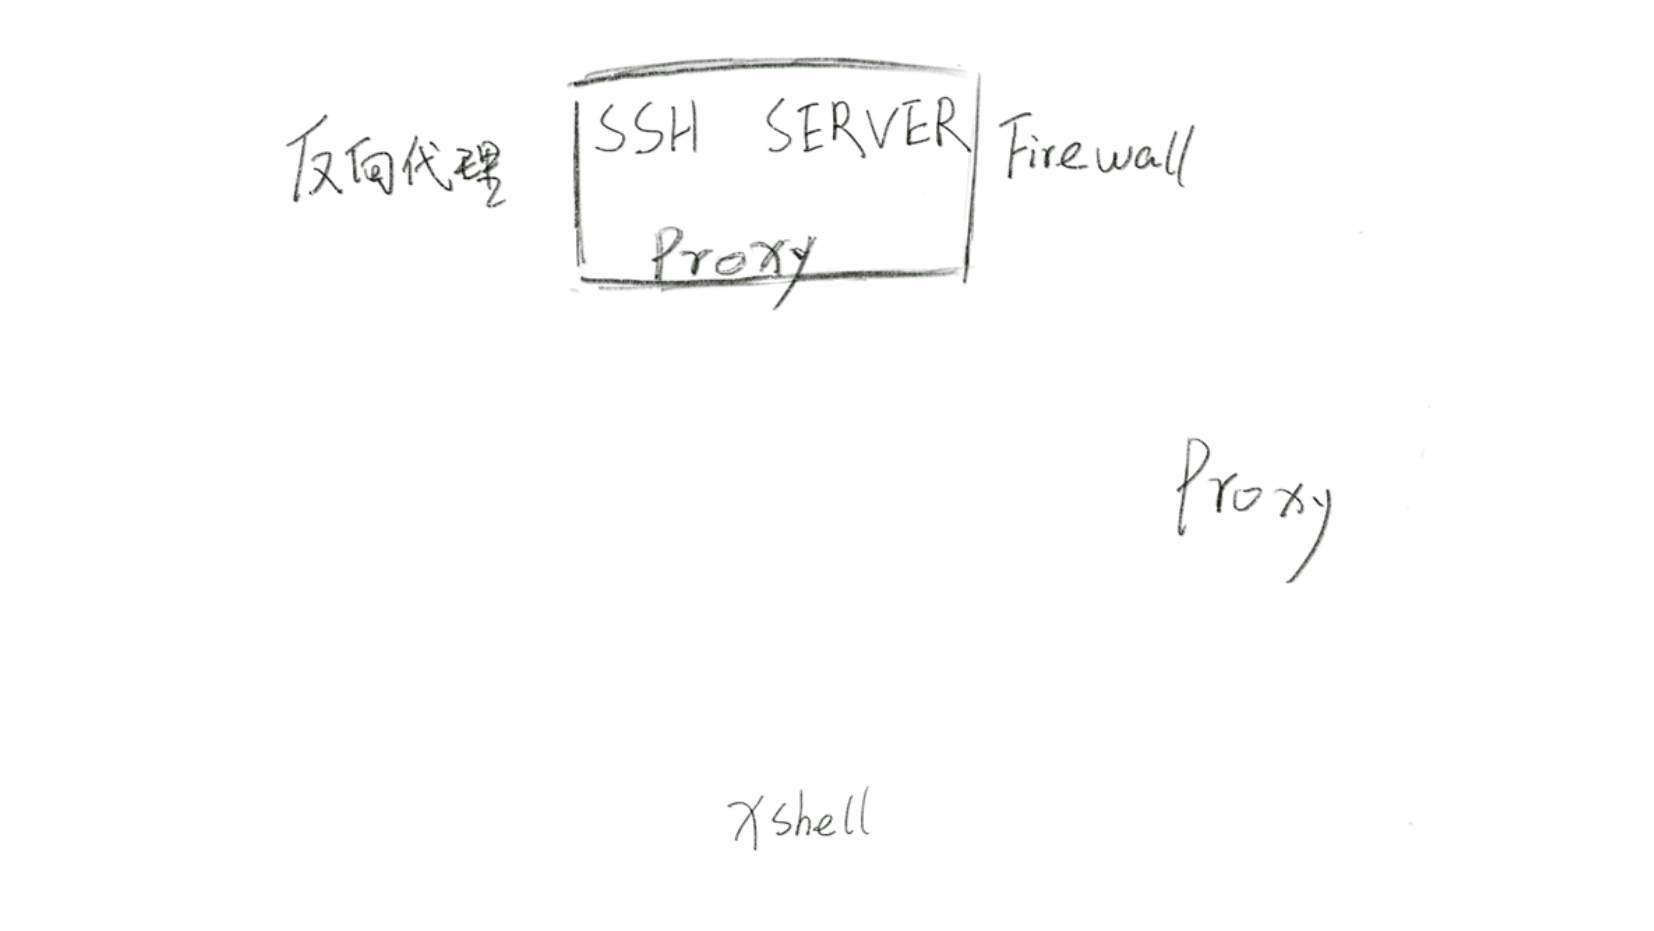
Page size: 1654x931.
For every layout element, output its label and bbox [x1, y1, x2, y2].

picture [208, 0, 1450, 929]
